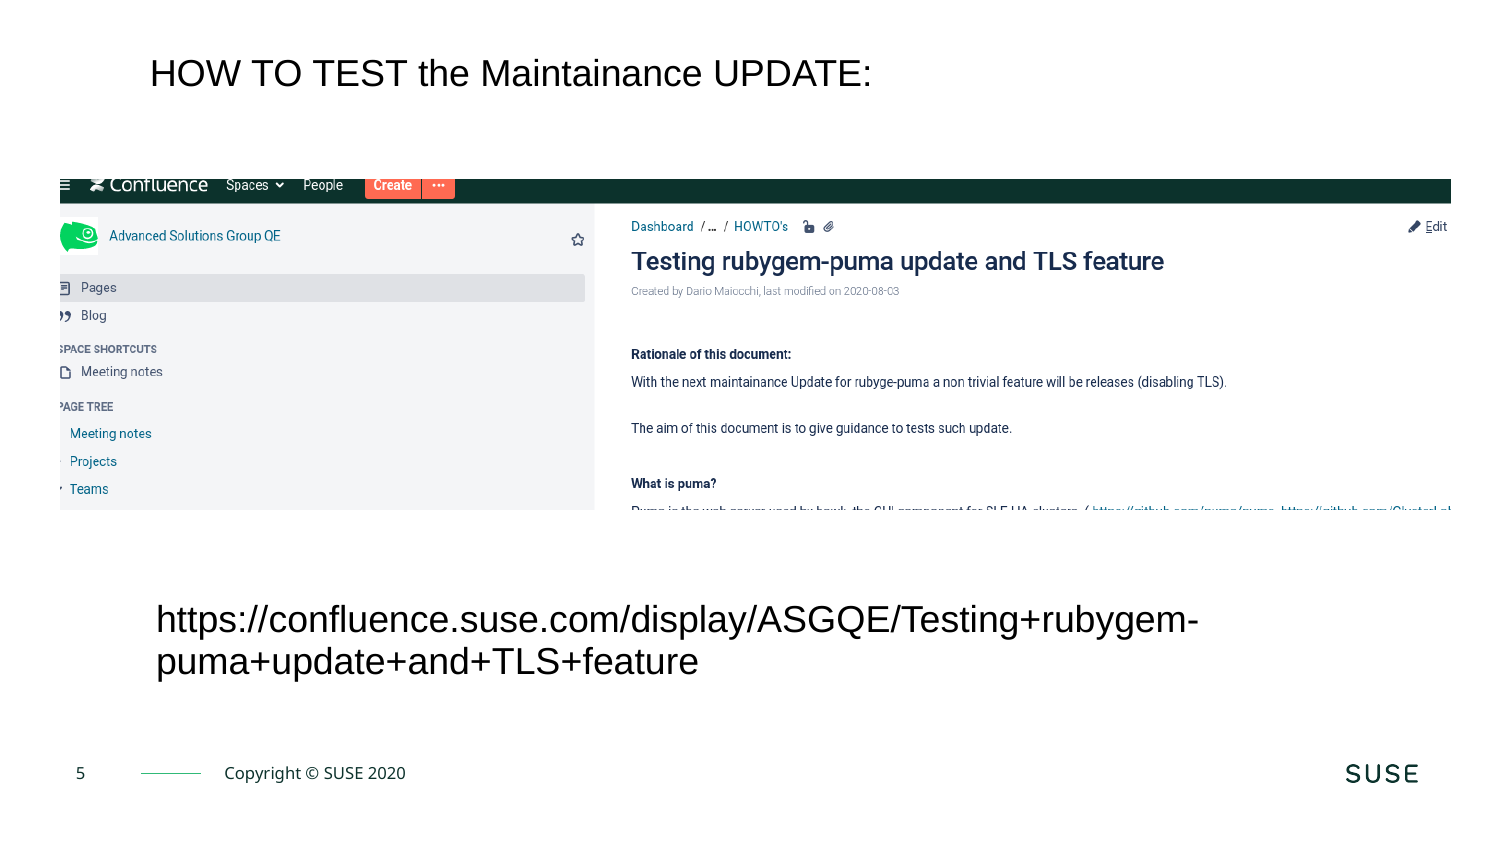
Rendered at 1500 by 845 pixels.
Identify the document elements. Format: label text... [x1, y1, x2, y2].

text_box https://confluence.suse.com/display/ASGQE/Testing+rubygem-puma+update+and+TLS+feature [141, 591, 1216, 691]
picture [1346, 764, 1418, 783]
text_box HOW TO TEST the Maintainance UPDATE: [135, 45, 1231, 102]
picture [60, 179, 1451, 511]
